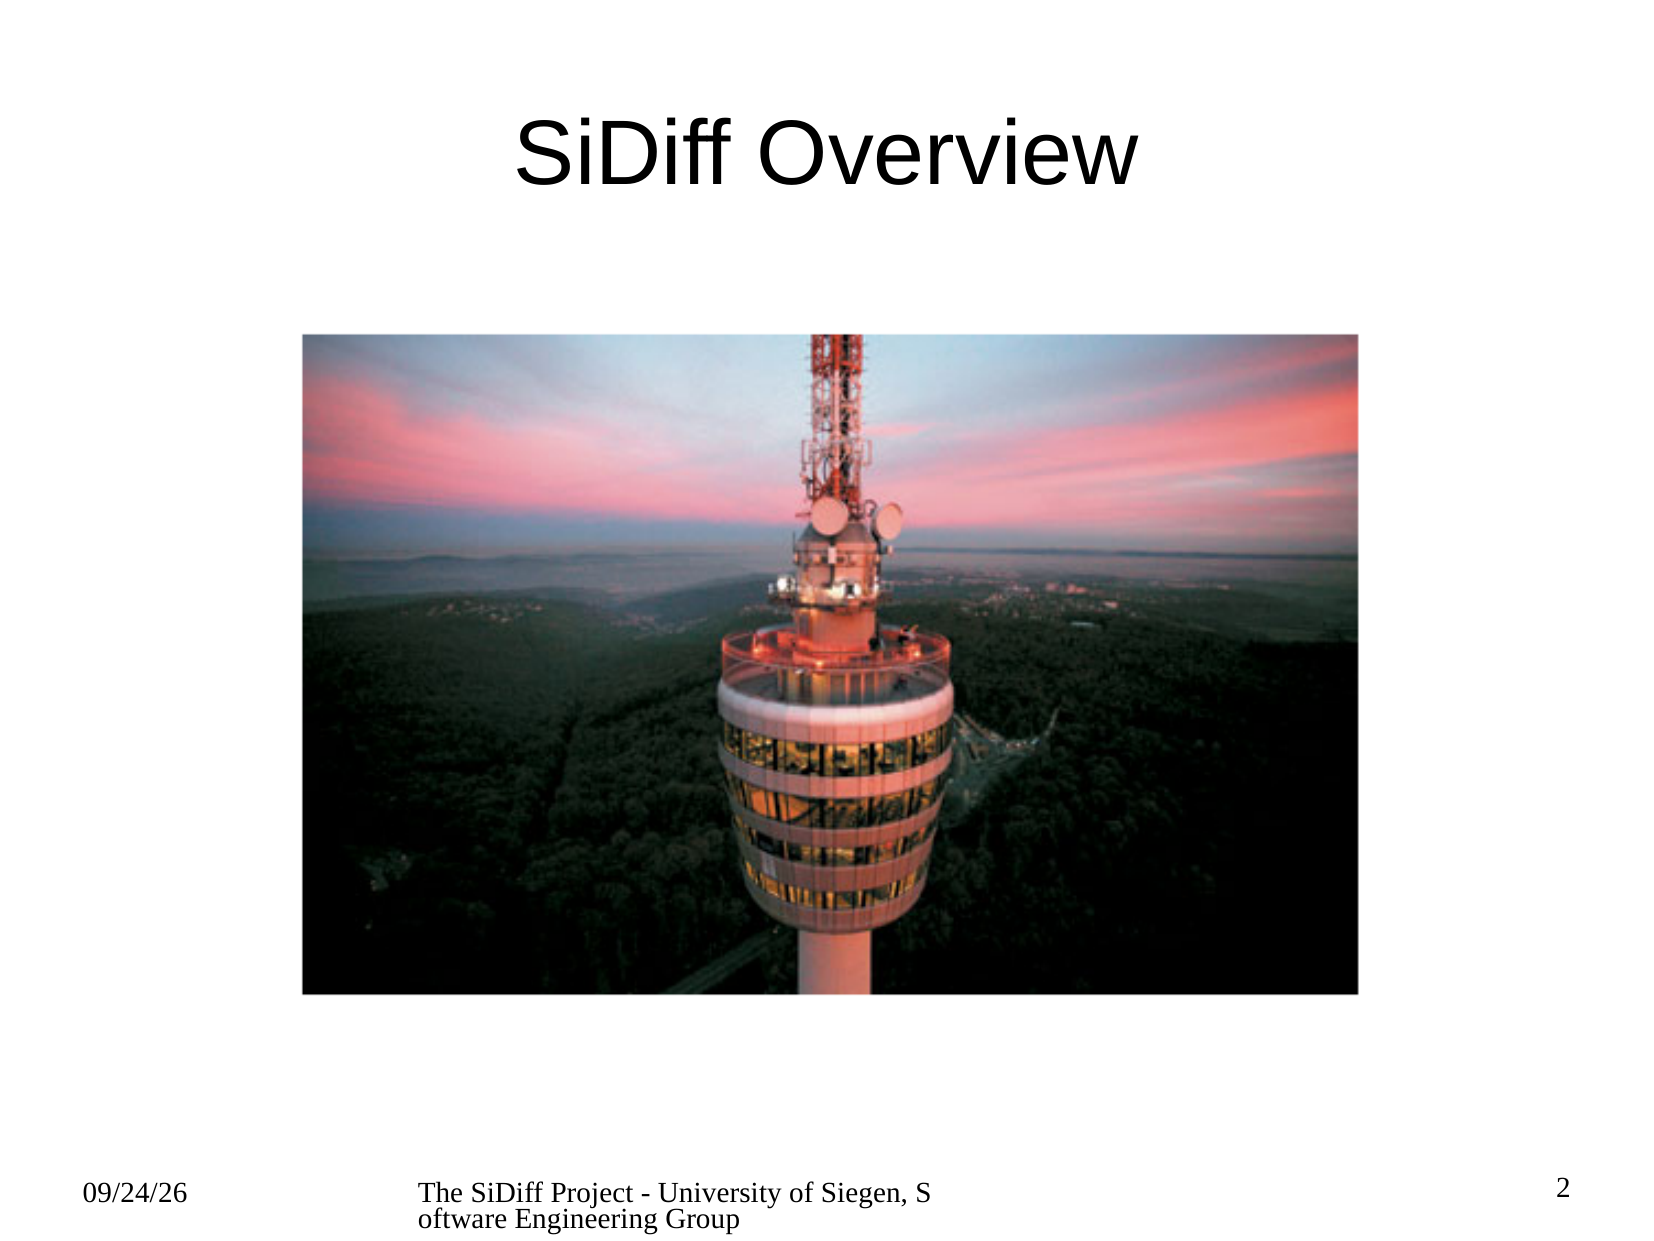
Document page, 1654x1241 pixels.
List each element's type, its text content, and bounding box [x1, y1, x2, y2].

picture [292, 324, 1372, 1004]
title SiDiff Overview [82, 49, 1571, 257]
